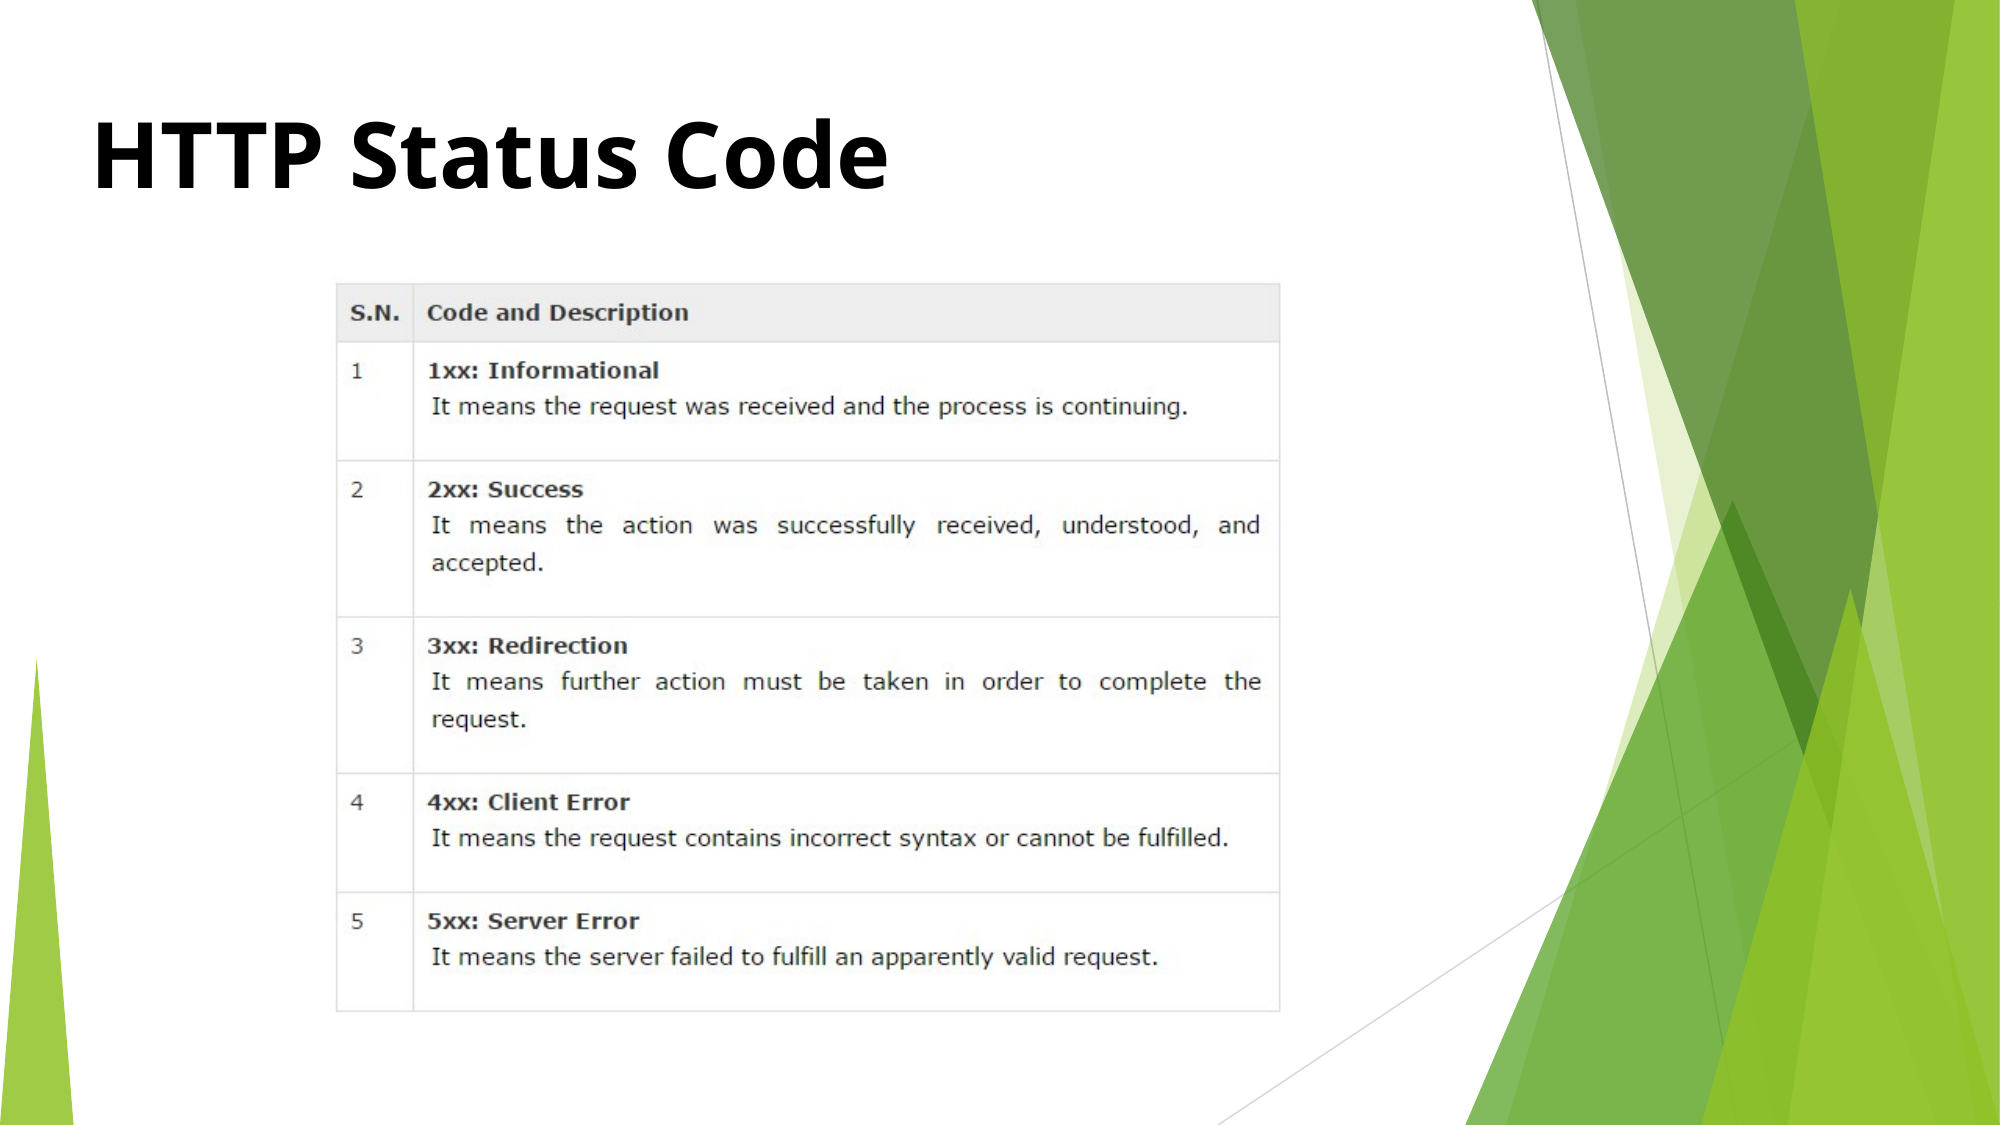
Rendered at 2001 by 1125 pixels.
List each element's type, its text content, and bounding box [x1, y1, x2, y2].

title HTTP Status Code [90, 45, 1501, 262]
picture [330, 274, 1287, 1021]
